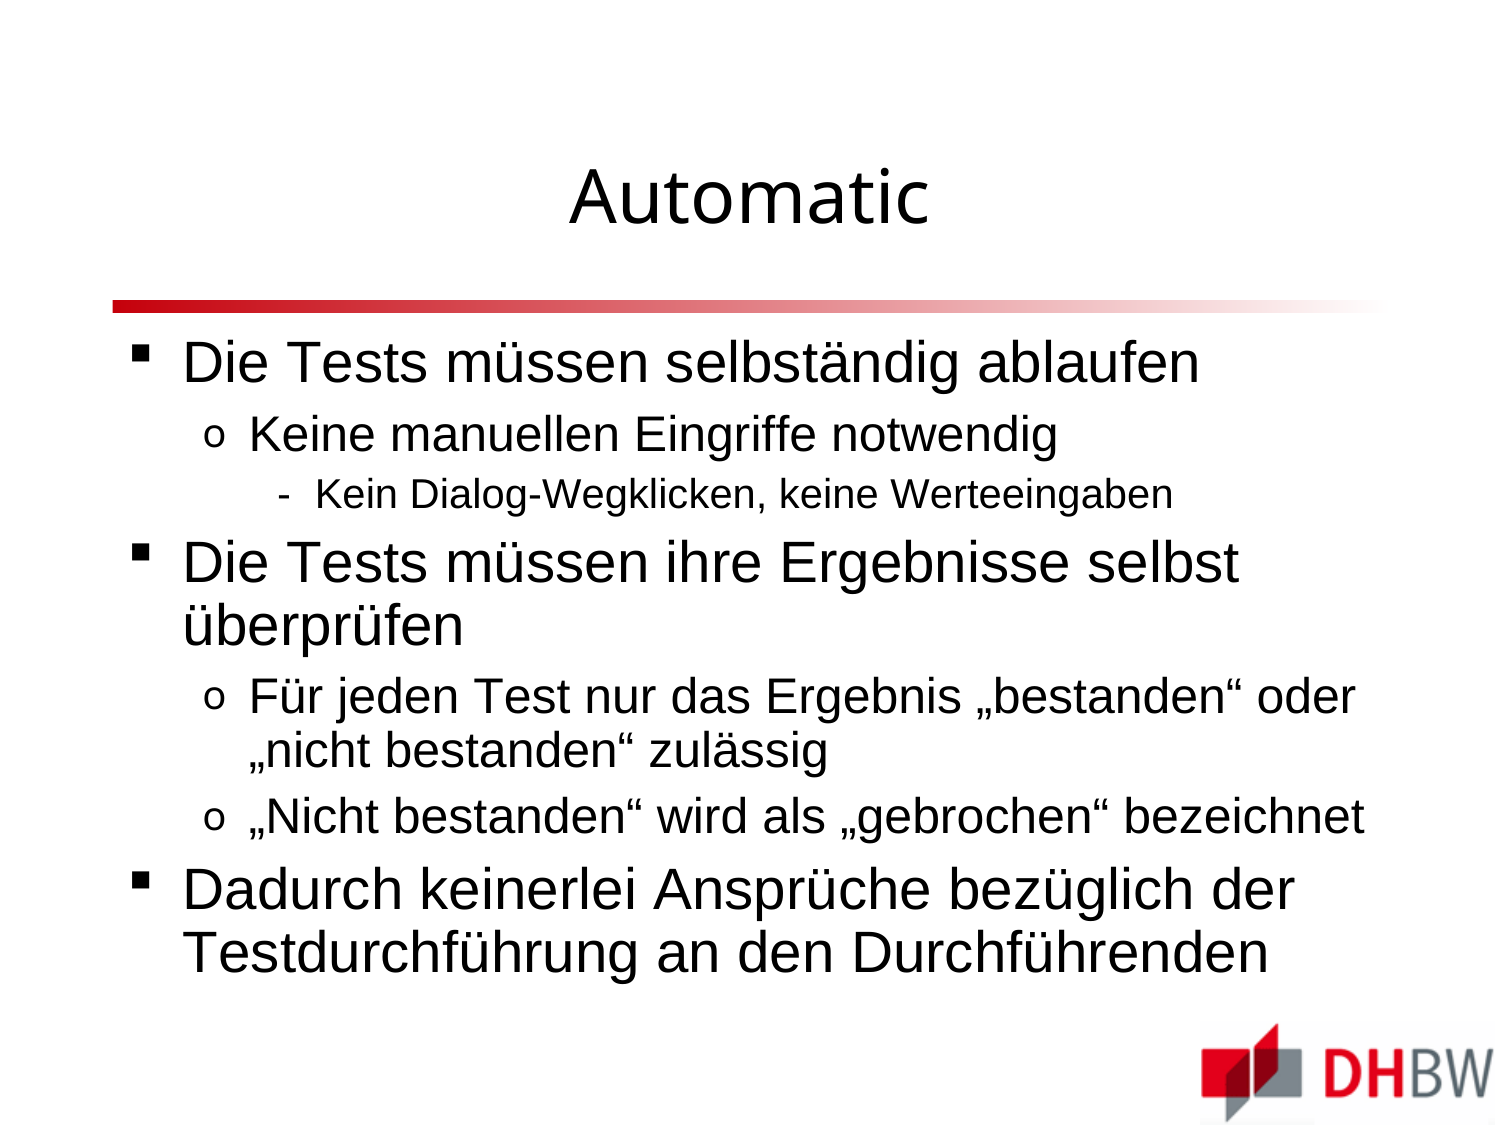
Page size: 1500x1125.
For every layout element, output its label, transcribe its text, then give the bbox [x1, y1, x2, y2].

title Automatic [112, 99, 1388, 288]
picture [1200, 1021, 1495, 1125]
list Die Tests müssen selbständig ablaufen Keine manuellen Eingriffe notwendig Kein Dialog-Wegklicken, keine Werteeingaben Die Tests müssen ihre Ergebnisse selbst überprüfen Für jeden Test nur das Ergebnis „bestanden“ oder „nicht bestanden“ zulässig „Nicht bestanden“ wird als „gebrochen“ bezeichnet Dadurch keinerlei Ansprüche bezüglich der Testdurchführung an den Durchführenden [112, 324, 1388, 1051]
